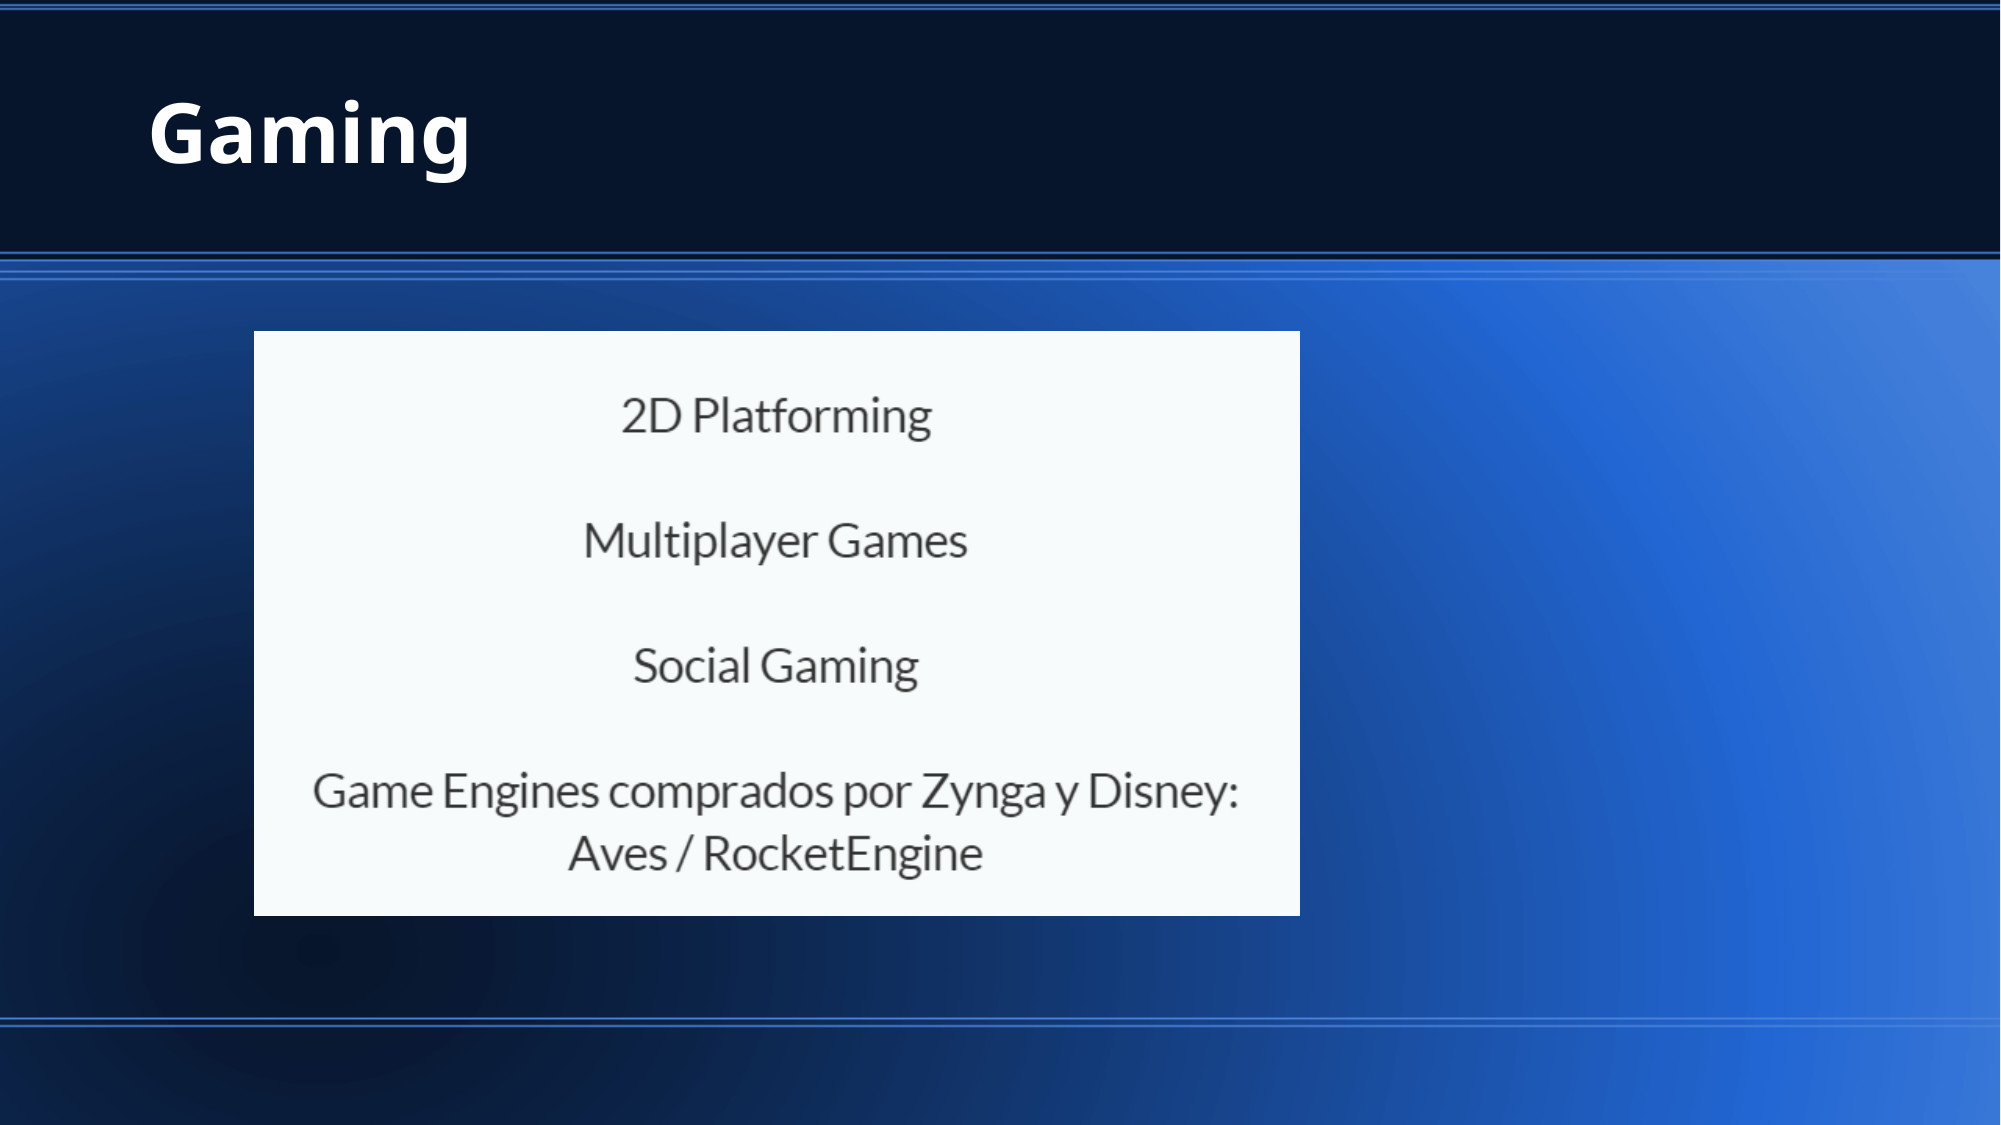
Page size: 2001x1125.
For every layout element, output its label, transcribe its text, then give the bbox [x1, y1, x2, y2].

title Gaming [132, 73, 1868, 233]
picture [0, 0, 2001, 1125]
